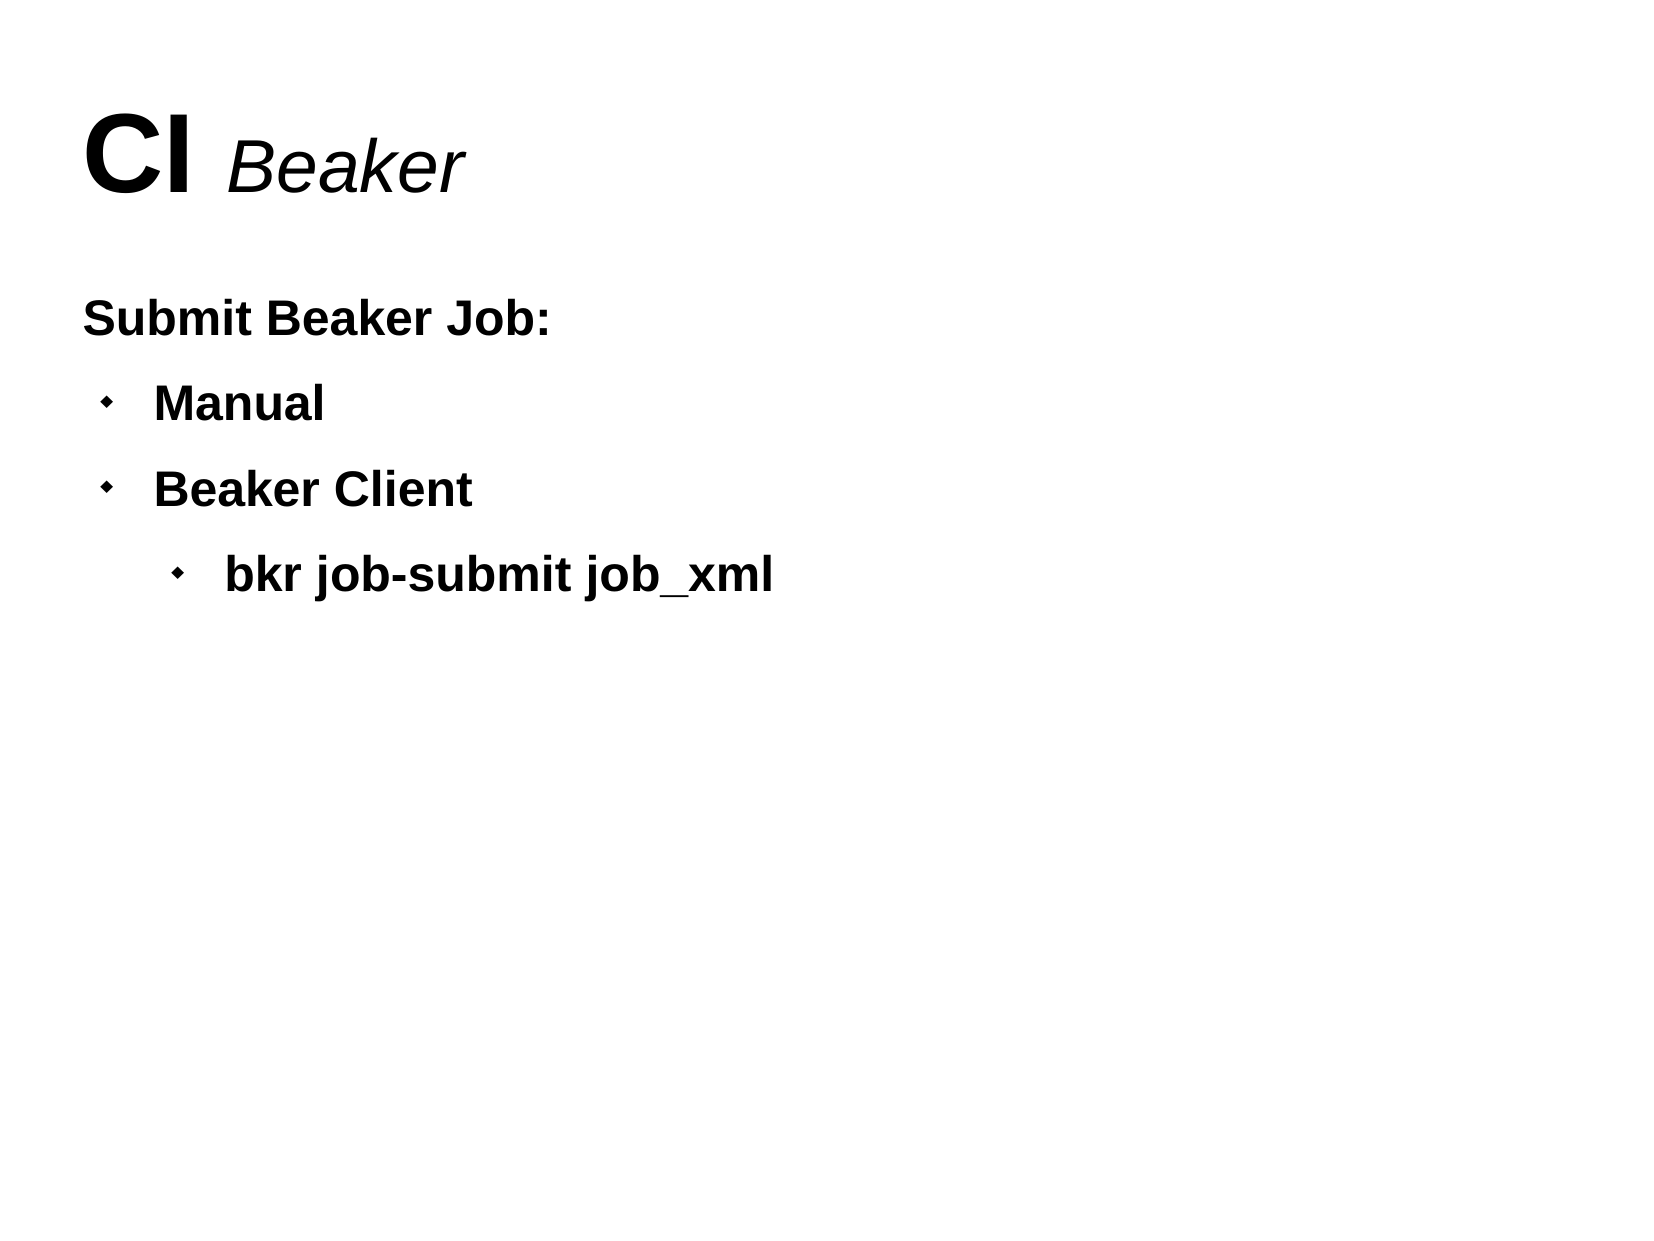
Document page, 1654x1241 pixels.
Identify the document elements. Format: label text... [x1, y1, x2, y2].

list Submit Beaker Job: Manual Beaker Client bkr job-submit job_xml [82, 290, 1571, 1051]
title CI Beaker [82, 49, 1571, 257]
